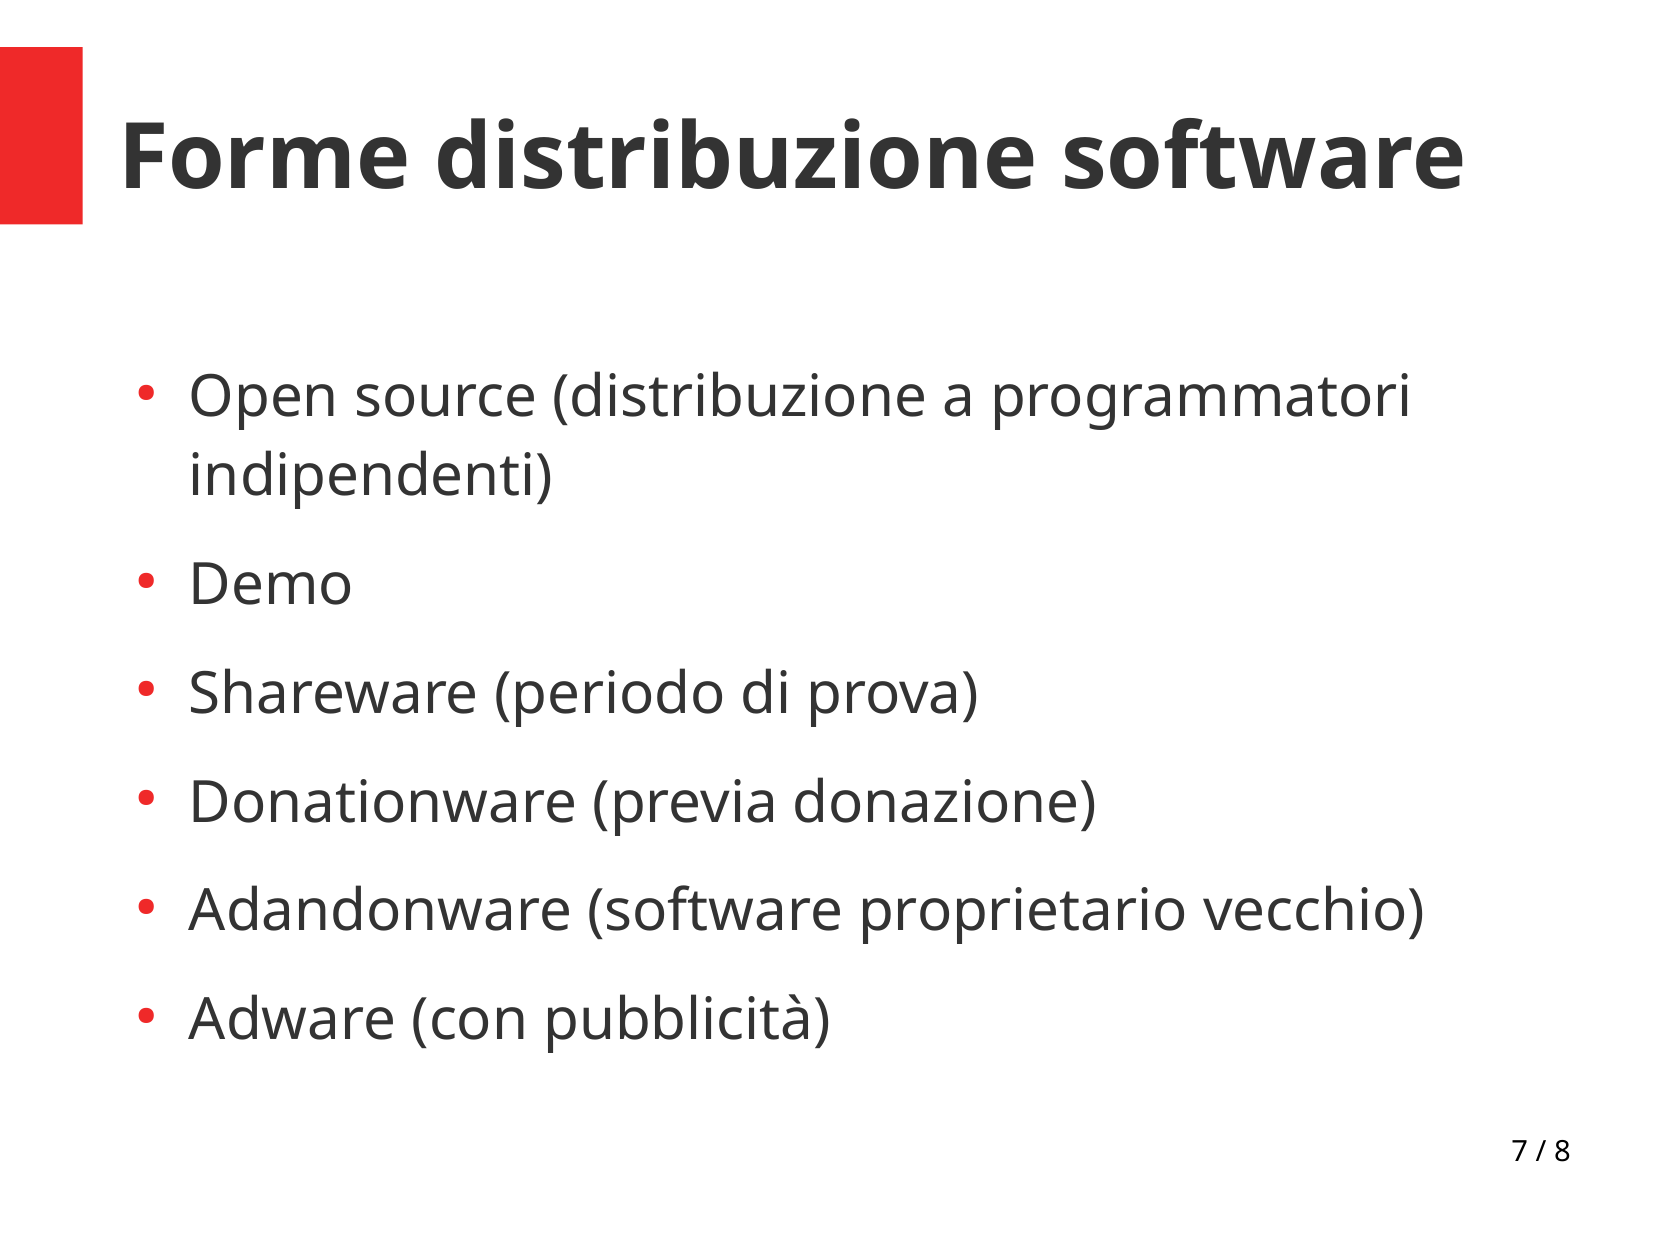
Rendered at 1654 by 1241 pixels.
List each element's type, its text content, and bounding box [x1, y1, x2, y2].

list Open source (distribuzione a programmatori indipendenti) Demo Shareware (periodo di prova) Donationware (previa donazione) Adandonware (software proprietario vecchio) Adware (con pubblicità) [118, 354, 1536, 1074]
title Forme distribuzione software [118, 45, 1571, 260]
